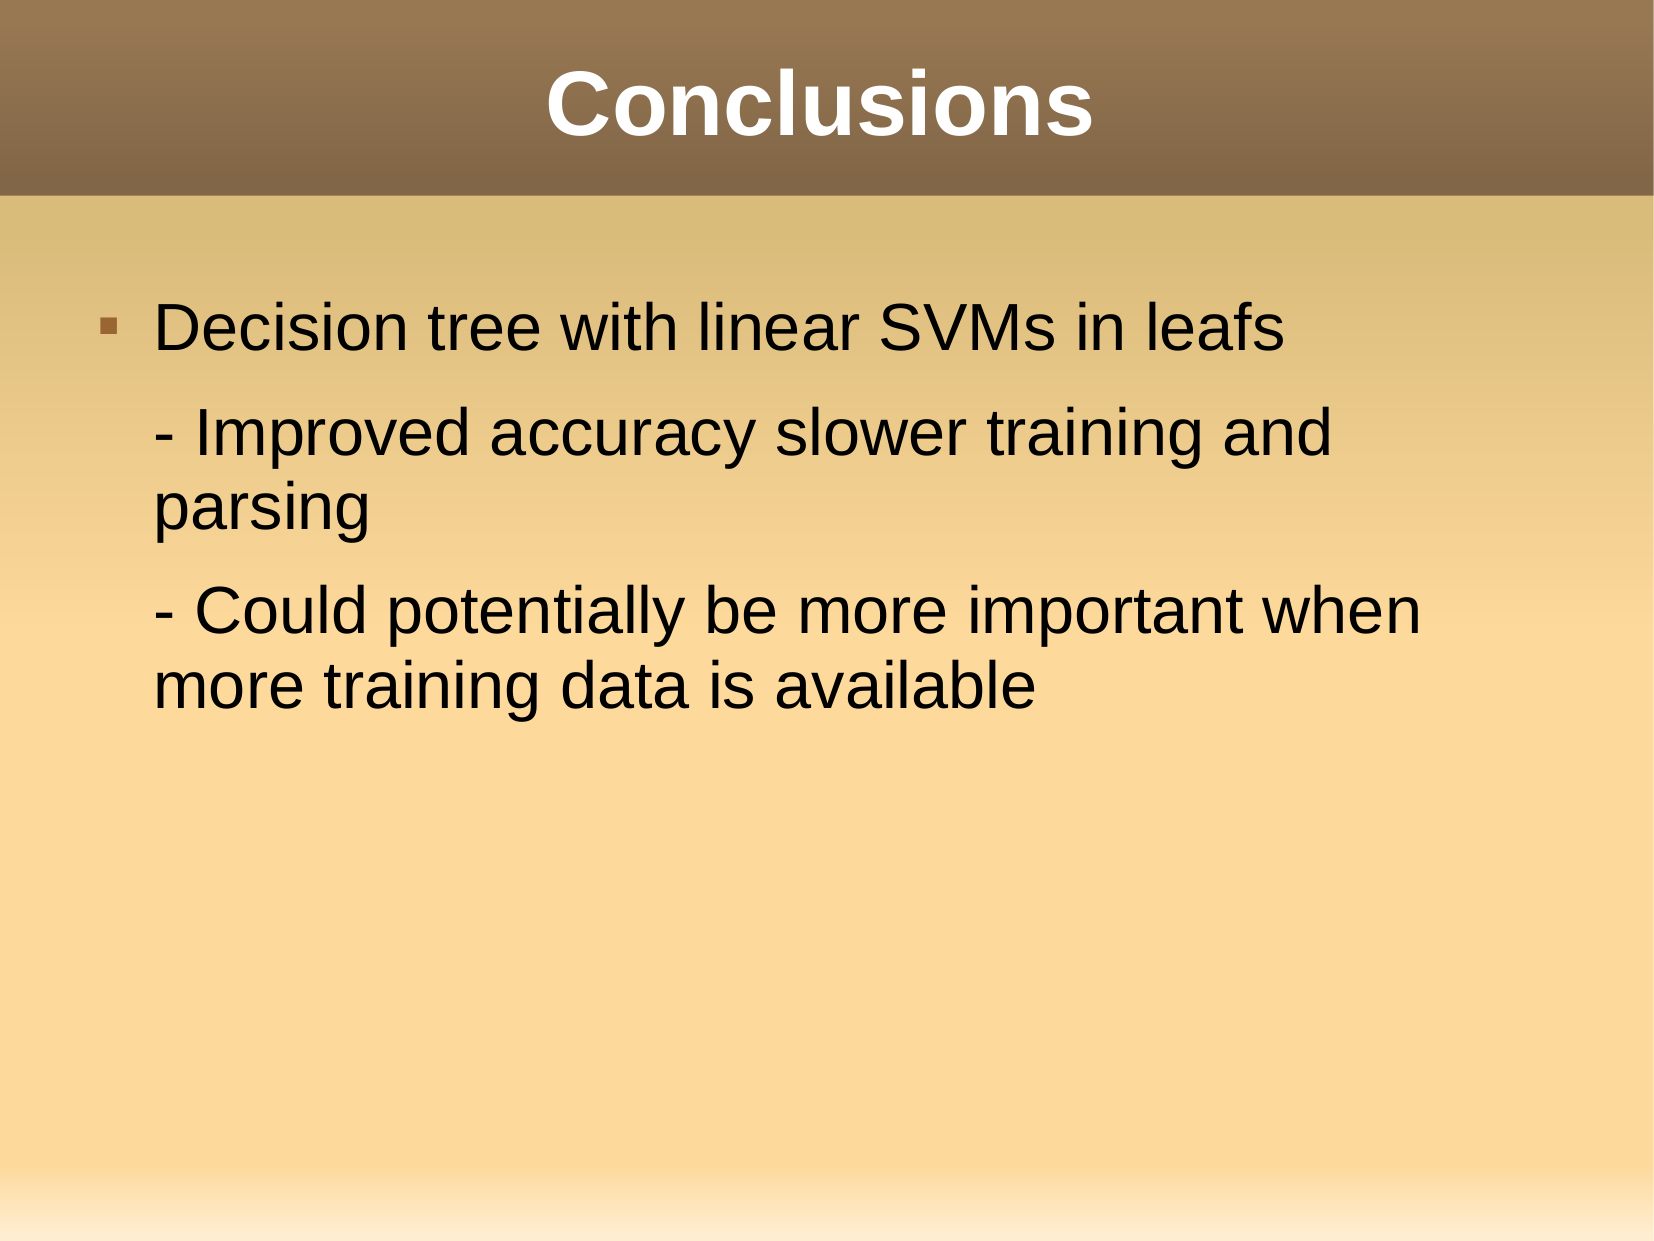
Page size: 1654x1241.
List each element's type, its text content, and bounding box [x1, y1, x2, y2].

title Conclusions [76, 7, 1565, 200]
list Decision tree with linear SVMs in leafs - Improved accuracy slower training and parsing - Could potentially be more important when more training data is available [82, 290, 1571, 1094]
picture [0, 0, 1654, 1241]
